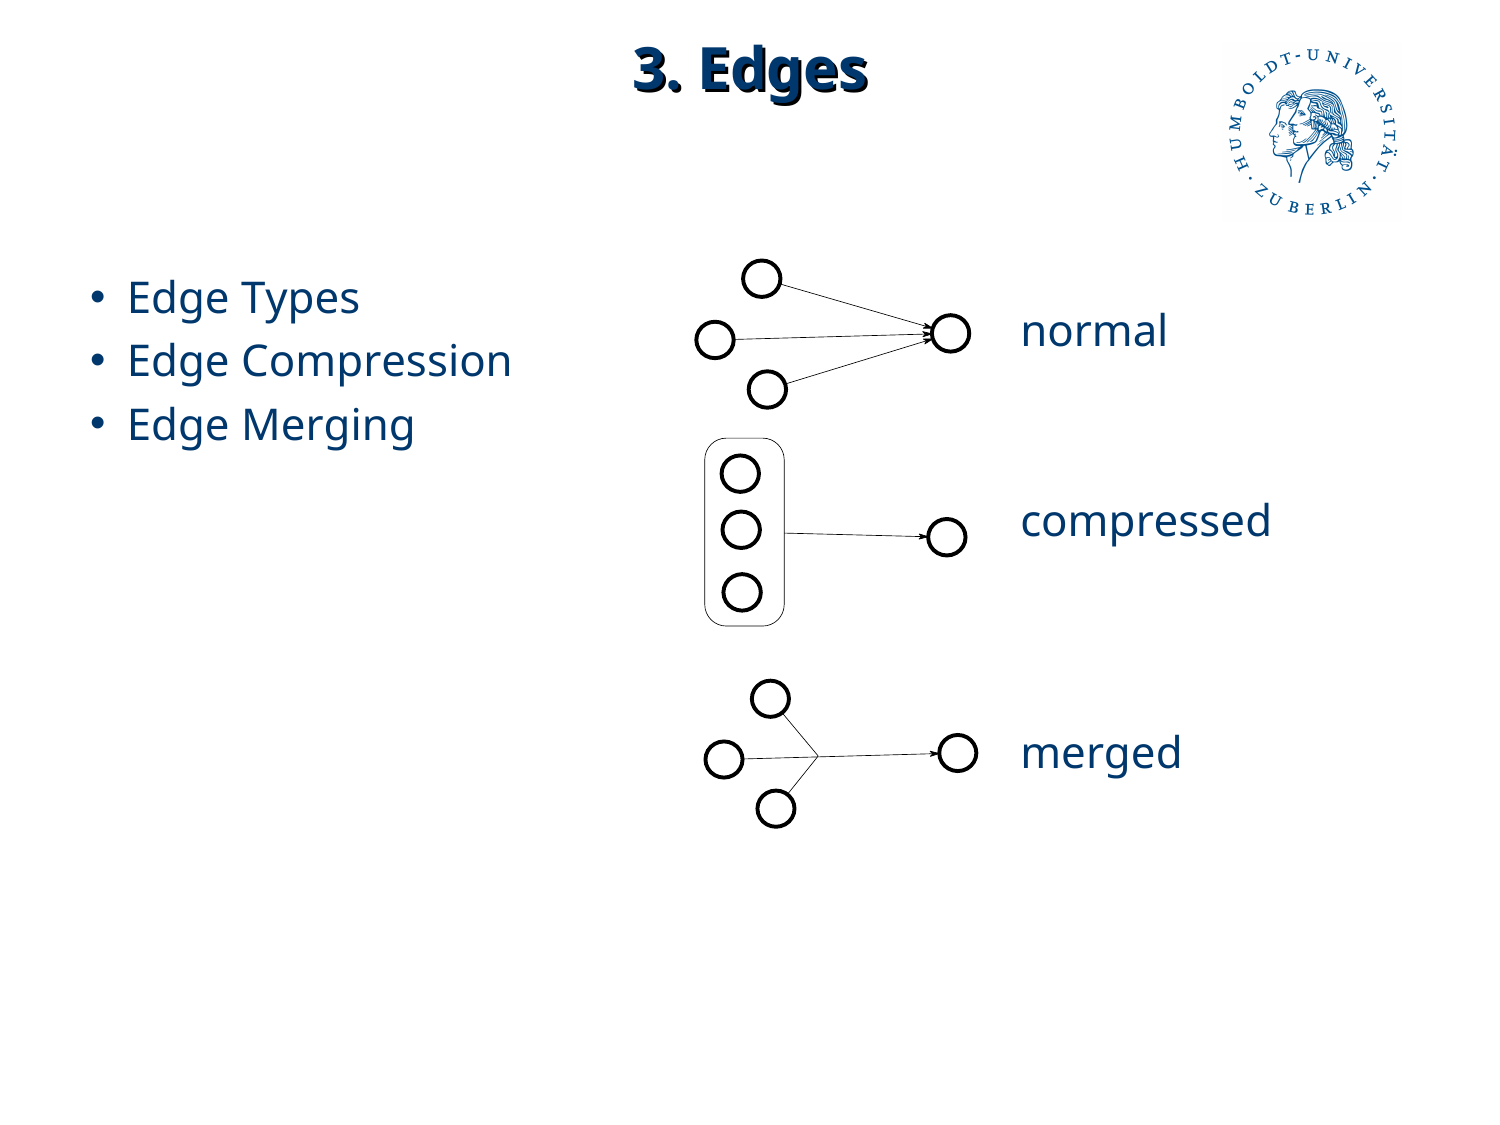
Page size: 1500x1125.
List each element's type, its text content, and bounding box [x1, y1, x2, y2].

title 3. Edges [75, 31, 1426, 219]
list normal compressed merged [968, 295, 1500, 1050]
picture [661, 177, 992, 638]
picture [696, 661, 968, 838]
list Edge Types Edge Compression Edge Merging [75, 262, 650, 1005]
